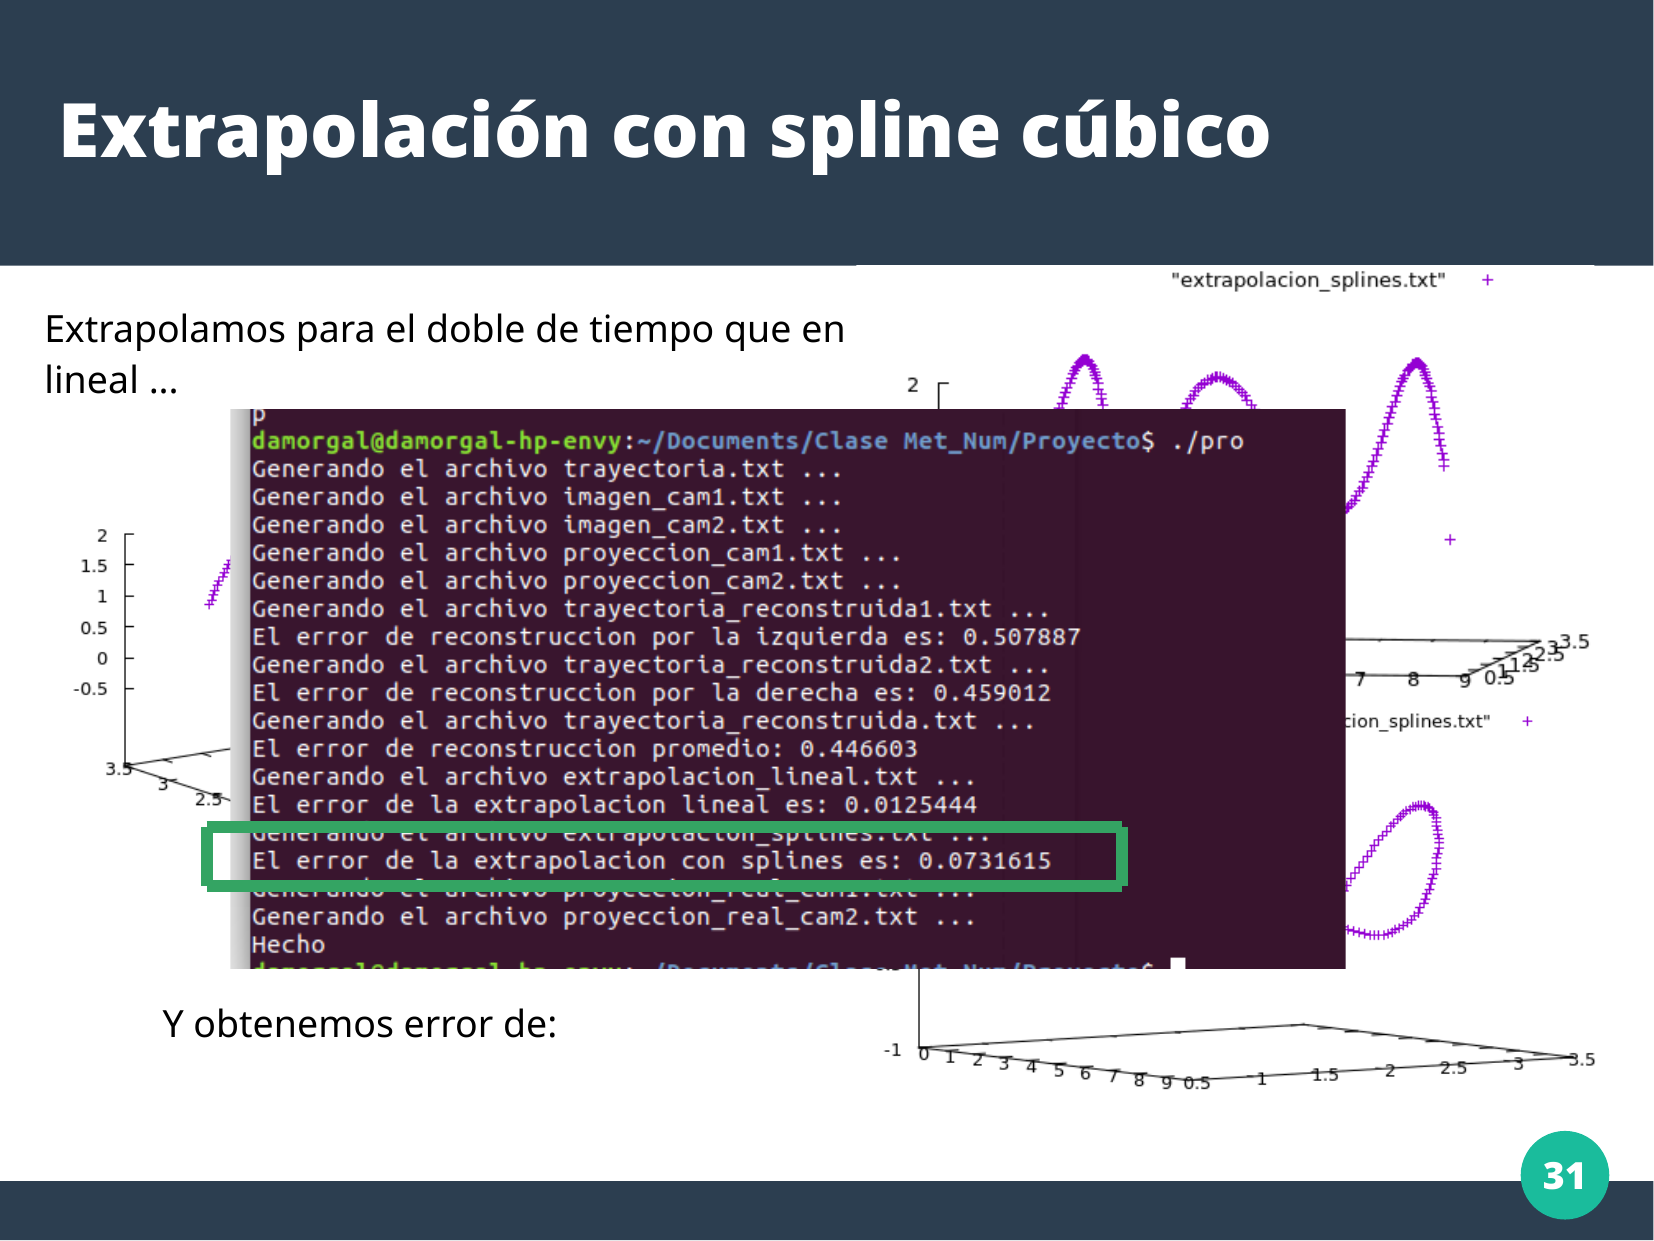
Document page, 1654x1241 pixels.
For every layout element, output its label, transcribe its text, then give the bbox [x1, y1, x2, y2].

title Extrapolación con spline cúbico [59, 49, 1595, 207]
text_box Y obtenemos error de: [147, 990, 680, 1093]
picture [213, 833, 1116, 880]
text_box Extrapolamos para el doble de tiempo que en lineal ... [29, 295, 886, 398]
picture [59, 265, 1612, 1100]
